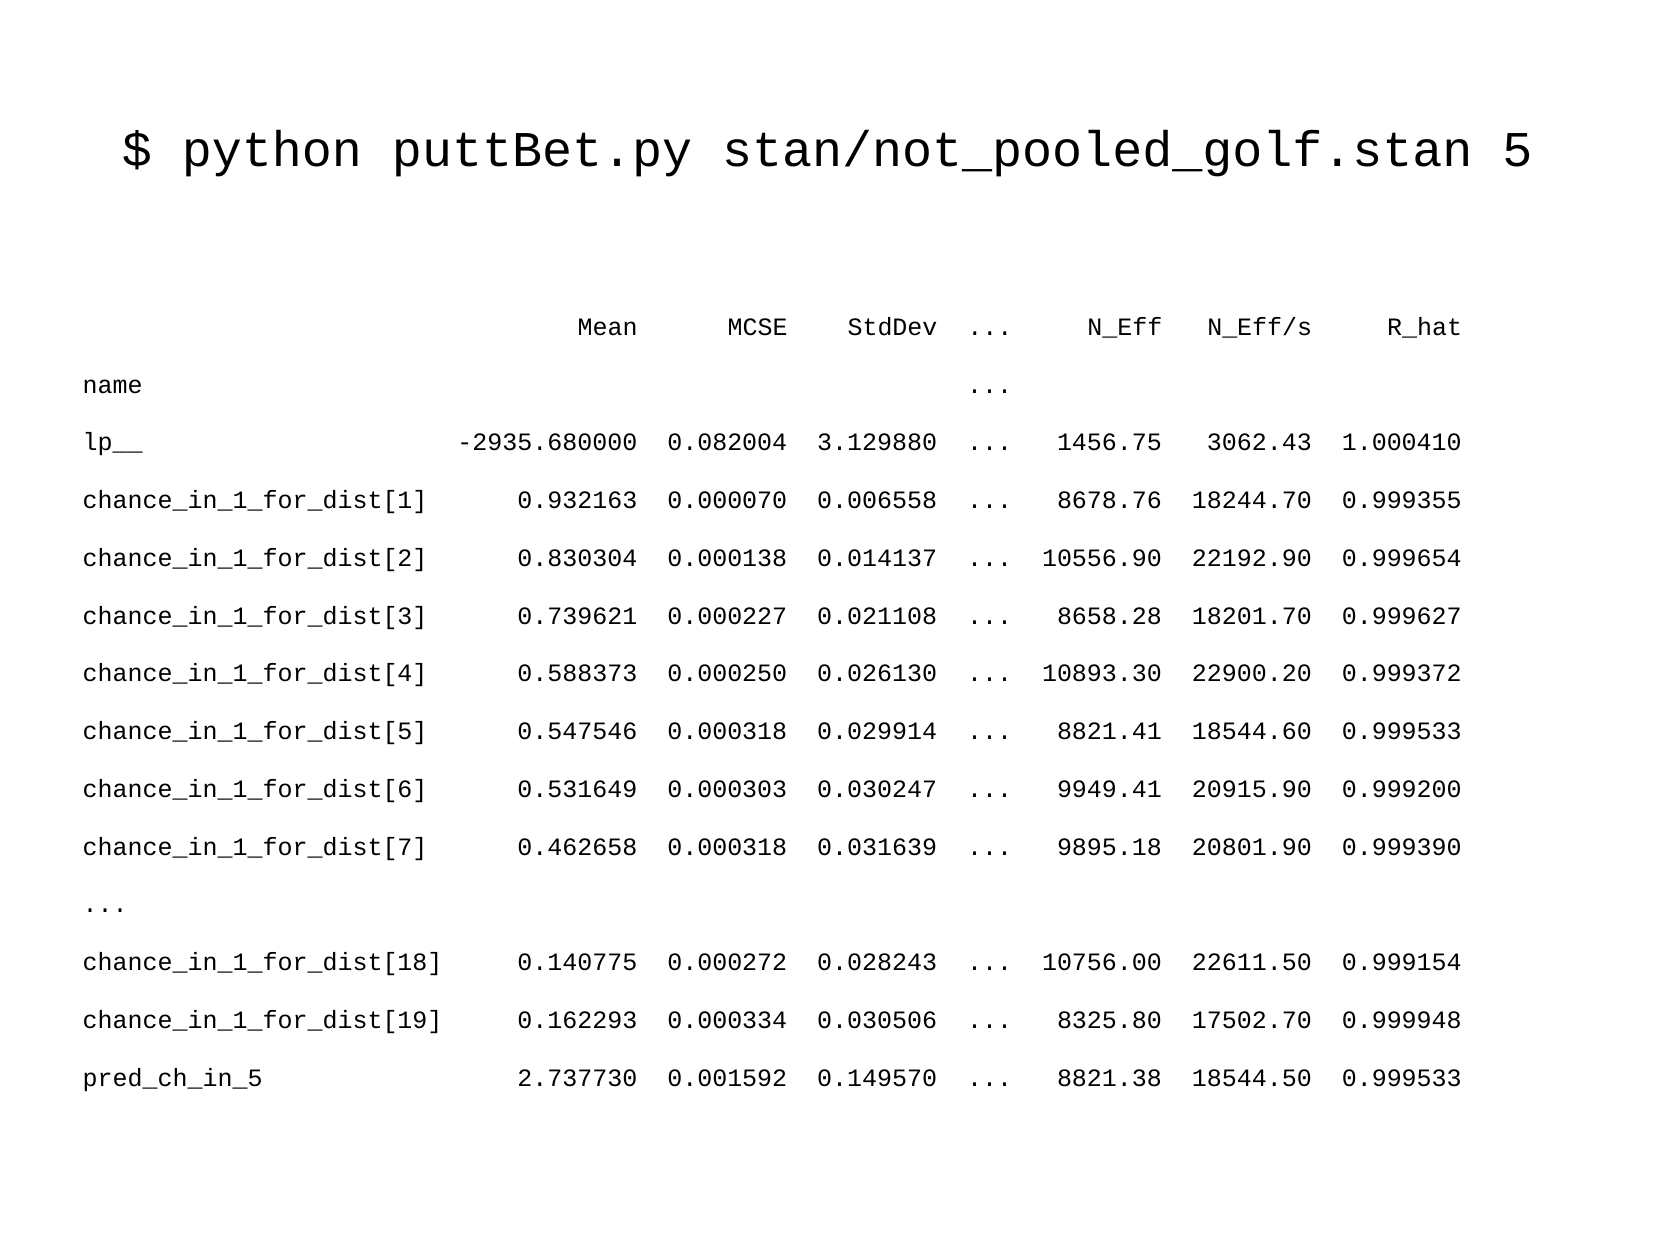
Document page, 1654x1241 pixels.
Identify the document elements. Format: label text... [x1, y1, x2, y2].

list Mean MCSE StdDev ... N_Eff N_Eff/s R_hat name ... lp__ -2935.680000 0.082004 3.129880 ... 1456.75 3062.43 1.000410 chance_in_1_for_dist[1] 0.932163 0.000070 0.006558 ... 8678.76 18244.70 0.999355 chance_in_1_for_dist[2] 0.830304 0.000138 0.014137 ... 10556.90 22192.90 0.999654 chance_in_1_for_dist[3] 0.739621 0.000227 0.021108 ... 8658.28 18201.70 0.999627 chance_in_1_for_dist[4] 0.588373 0.000250 0.026130 ... 10893.30 22900.20 0.999372 chance_in_1_for_dist[5] 0.547546 0.000318 0.029914 ... 8821.41 18544.60 0.999533 chance_in_1_for_dist[6] 0.531649 0.000303 0.030247 ... 9949.41 20915.90 0.999200 chance_in_1_for_dist[7] 0.462658 0.000318 0.031639 ... 9895.18 20801.90 0.999390 ... chance_in_1_for_dist[18] 0.140775 0.000272 0.028243 ... 10756.00 22611.50 0.999154 chance_in_1_for_dist[19] 0.162293 0.000334 0.030506 ... 8325.80 17502.70 0.999948 pred_ch_in_5 2.737730 0.001592 0.149570 ... 8821.38 18544.50 0.999533 [82, 314, 1571, 1134]
title $ python puttBet.py stan/not_pooled_golf.stan 5 [82, 49, 1571, 257]
